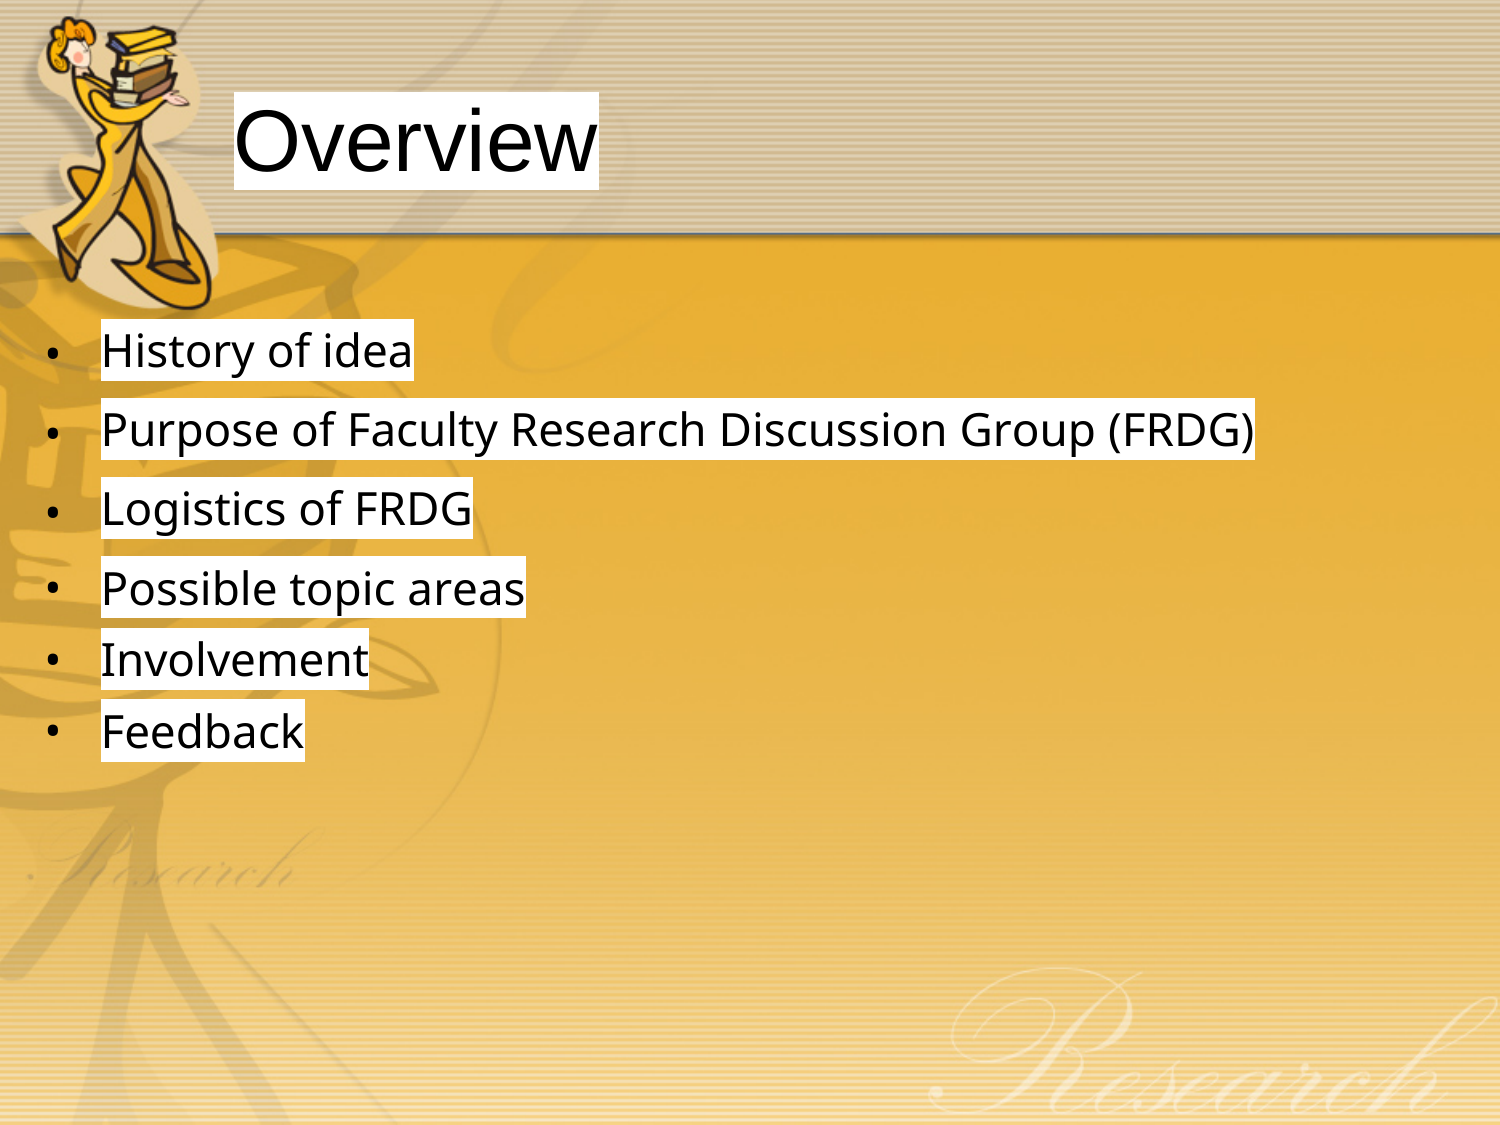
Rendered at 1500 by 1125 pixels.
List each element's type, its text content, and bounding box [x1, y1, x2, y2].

list History of idea Purpose of Faculty Research Discussion Group (FRDG) Logistics of FRDG Possible topic areas Involvement Feedback [29, 314, 1471, 1095]
title Overview [218, 42, 1471, 197]
picture [0, 0, 1500, 1125]
